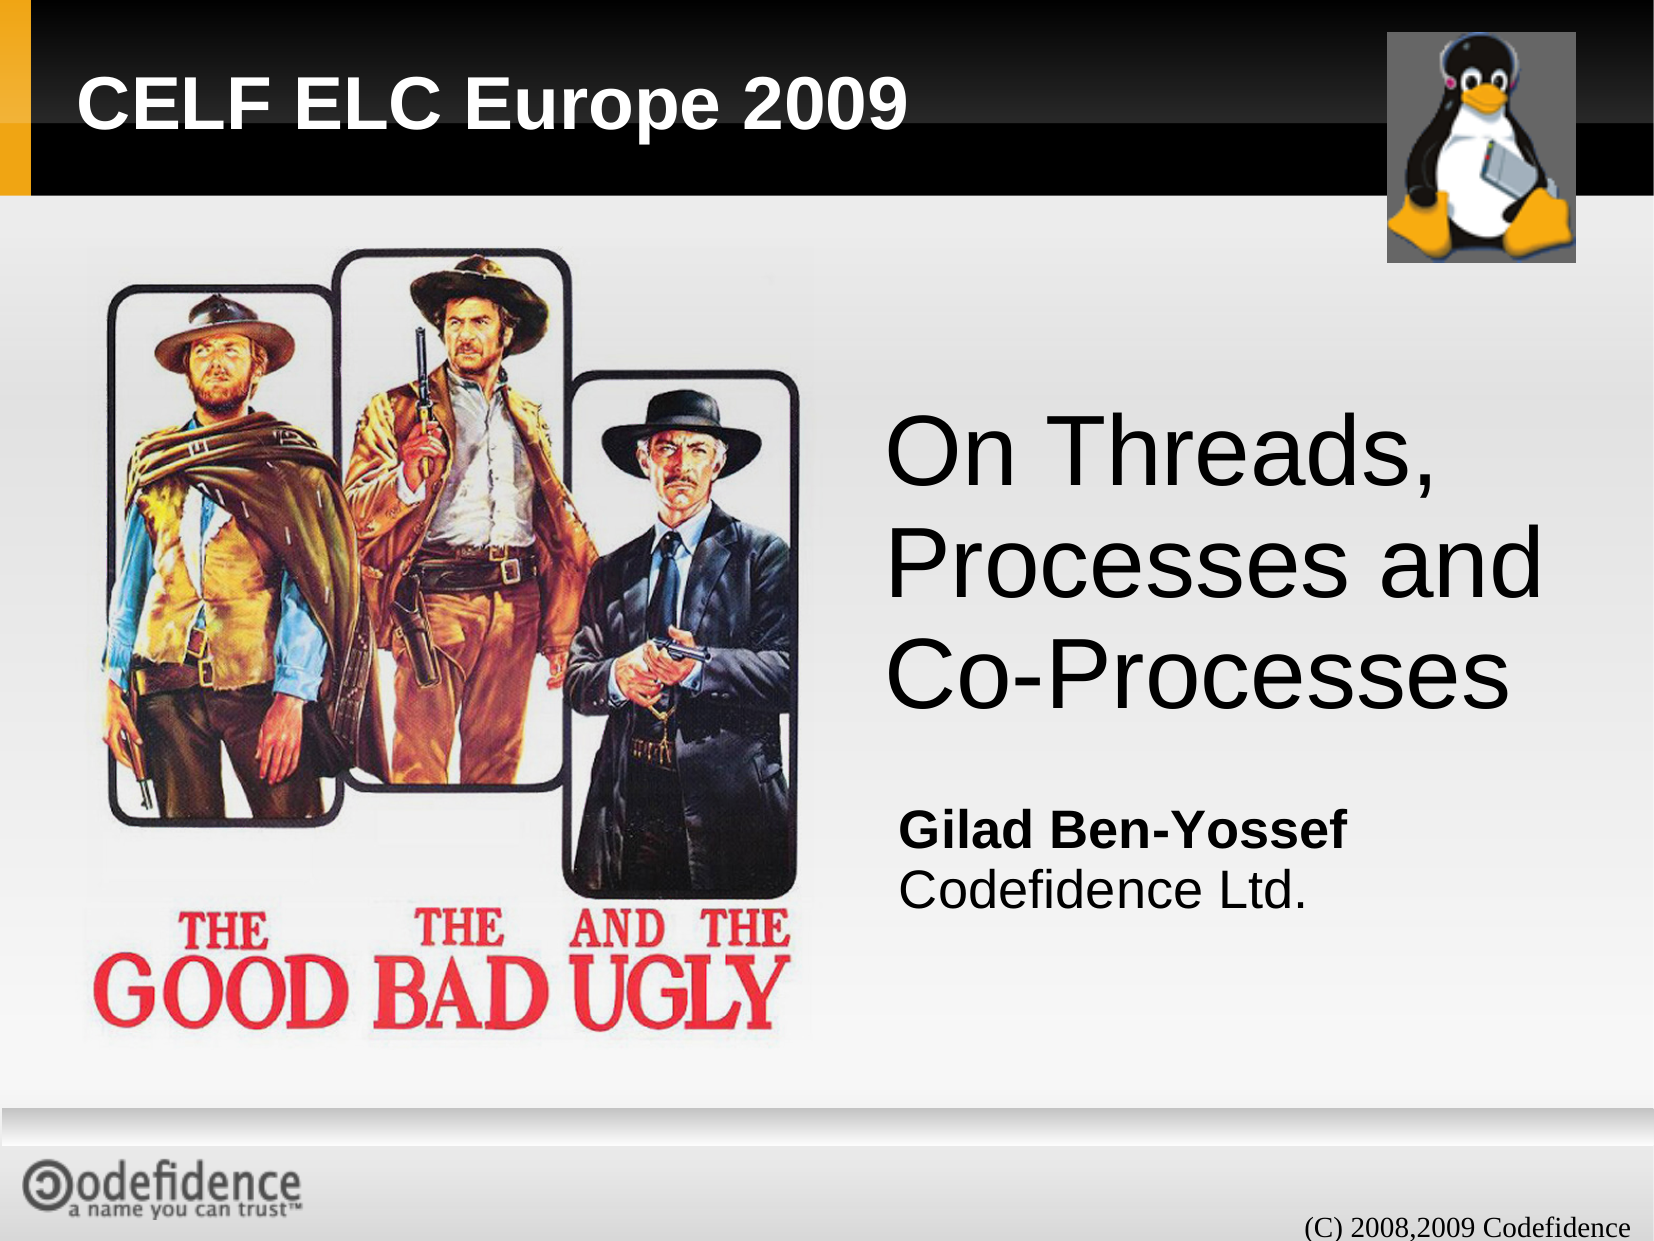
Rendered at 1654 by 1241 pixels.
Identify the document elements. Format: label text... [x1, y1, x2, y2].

subtitle On Threads, Processes and Co-Processes [884, 394, 1556, 731]
title CELF ELC Europe 2009 [76, 0, 1565, 208]
text_box [2, 1108, 1654, 1146]
text_box Gilad Ben-Yossef Codefidence Ltd. [884, 766, 1469, 954]
picture [0, 0, 1654, 1241]
